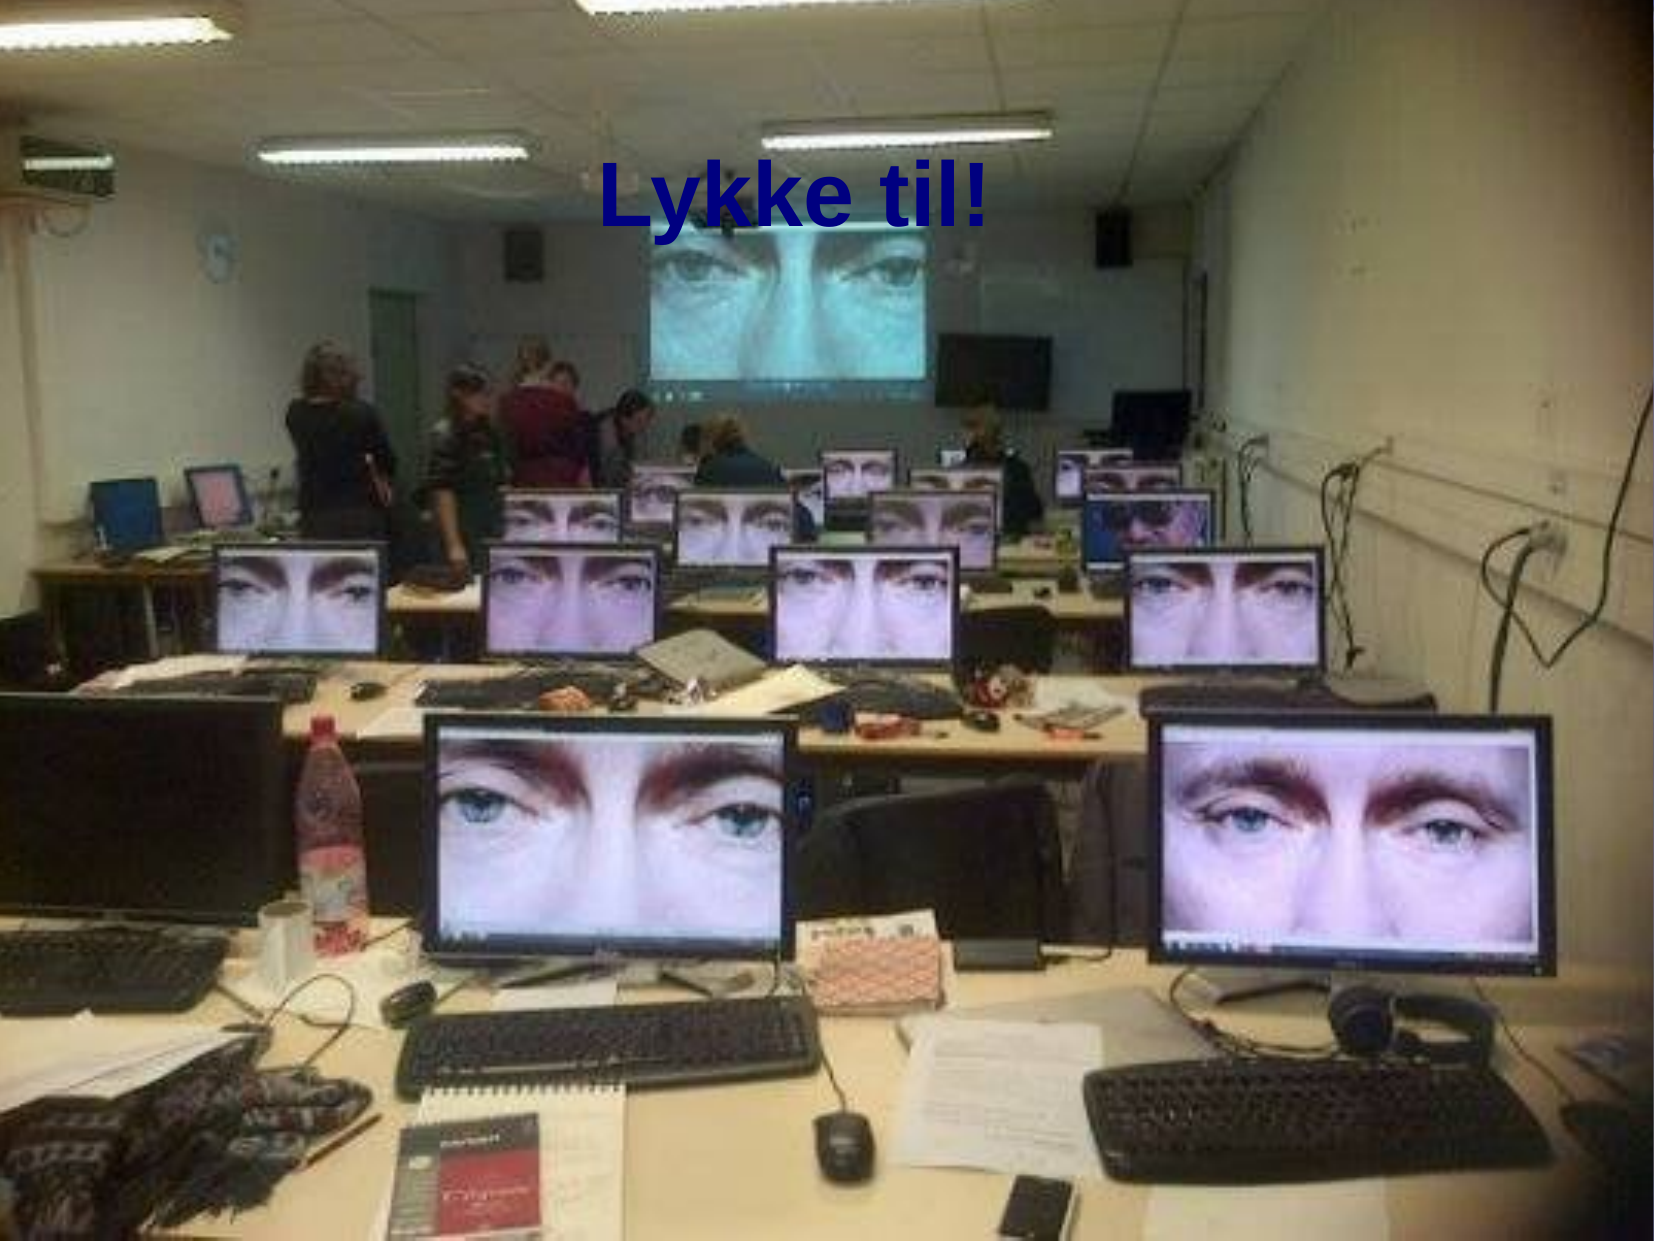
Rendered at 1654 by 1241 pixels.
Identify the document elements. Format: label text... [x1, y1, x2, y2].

picture [0, 0, 1654, 1241]
title Lykke til! [30, 0, 1561, 391]
